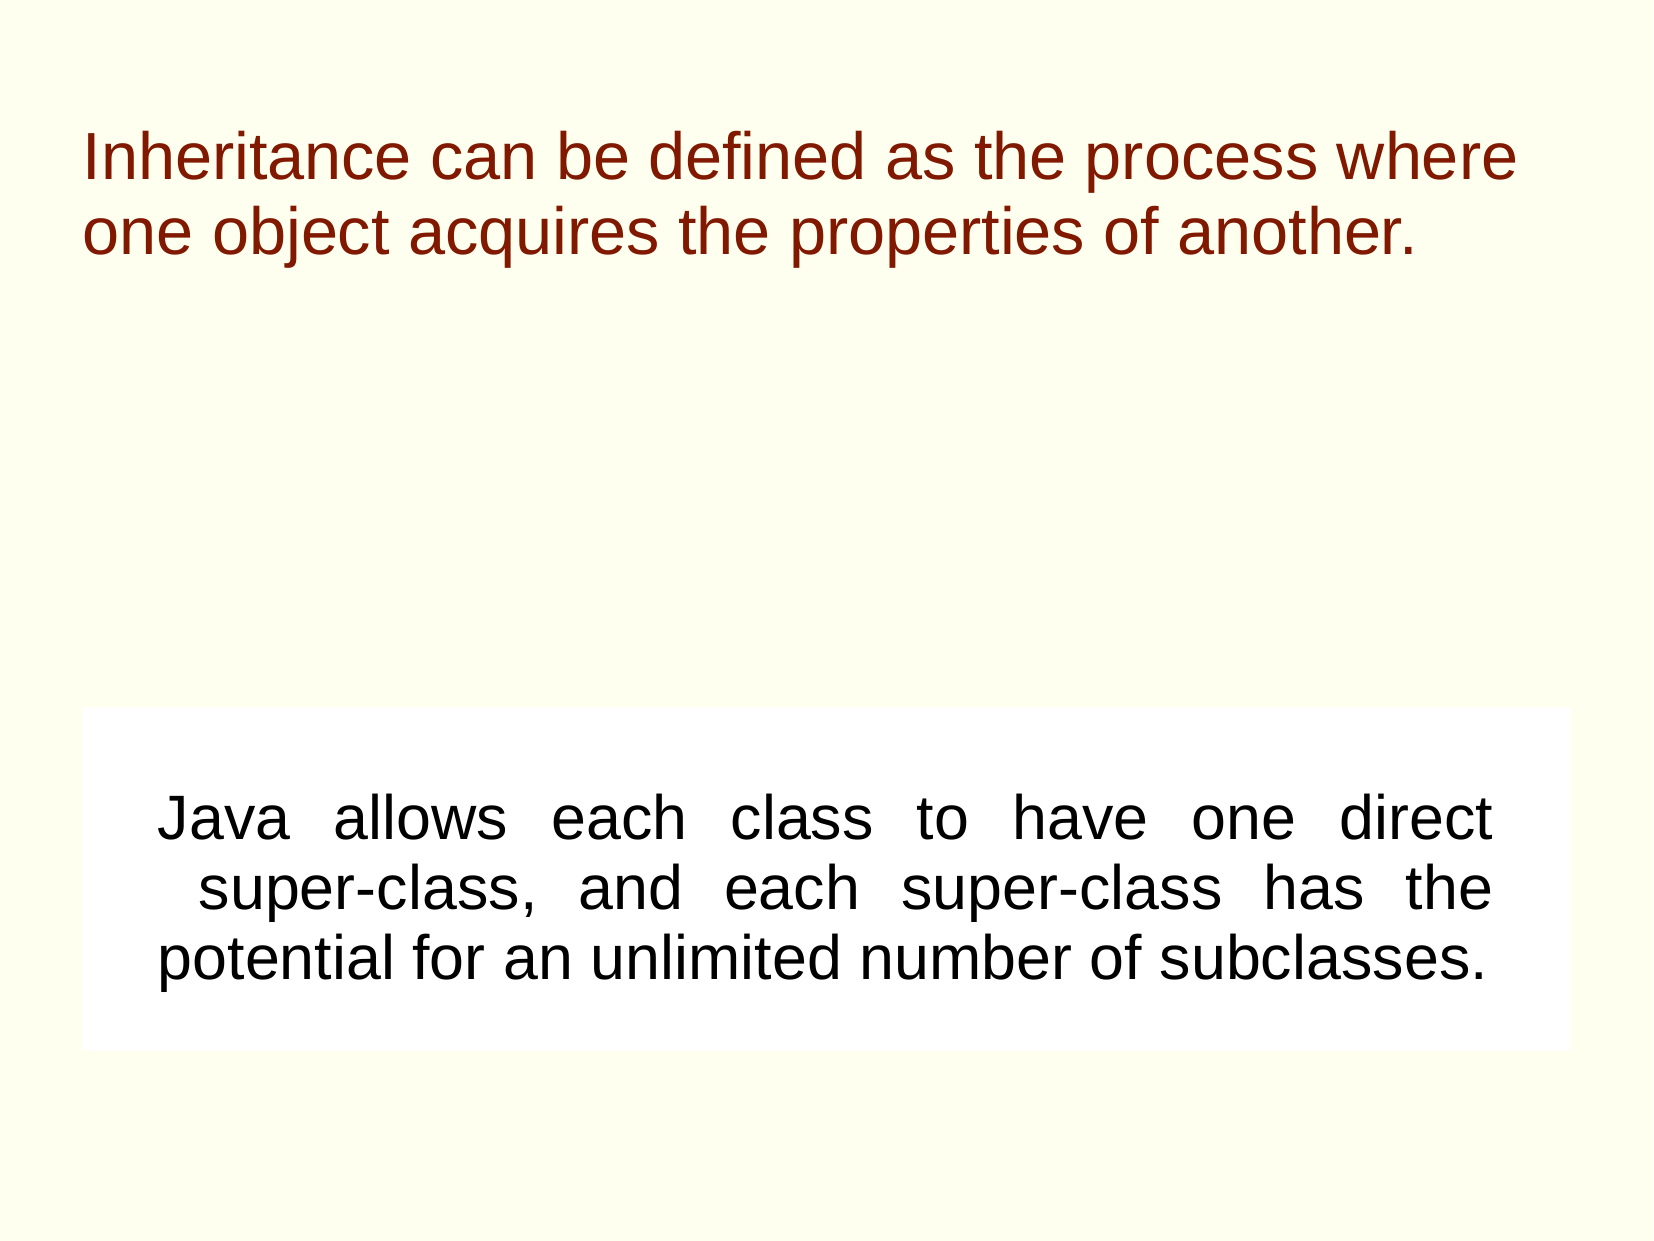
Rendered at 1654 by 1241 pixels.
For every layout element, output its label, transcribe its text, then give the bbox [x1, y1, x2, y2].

list Inheritance can be defined as the process where one object acquires the properties of another. [82, 118, 1571, 463]
list Java allows each class to have one direct super-class, and each super-class has the potential for an unlimited number of subclasses. [82, 707, 1571, 1051]
